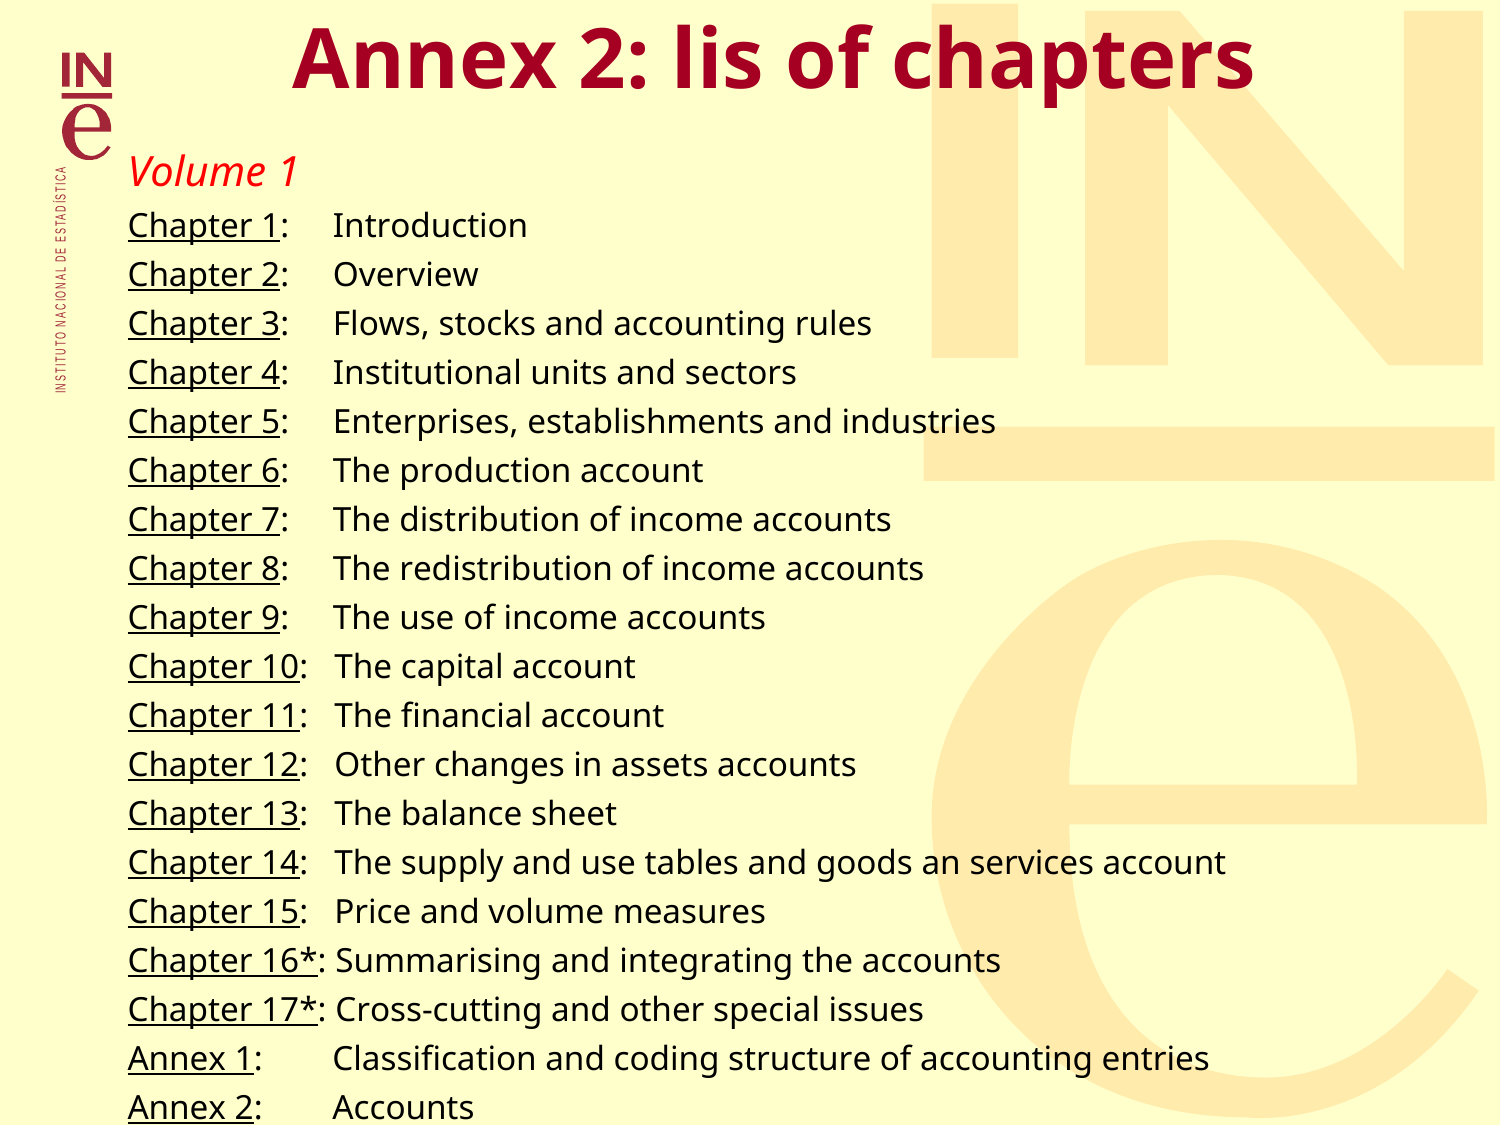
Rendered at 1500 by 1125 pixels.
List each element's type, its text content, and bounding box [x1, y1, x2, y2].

list Volume 1 Chapter 1: Introduction Chapter 2: Overview Chapter 3: Flows, stocks and accounting rules Chapter 4: Institutional units and sectors Chapter 5: Enterprises, establishments and industries Chapter 6: The production account Chapter 7: The distribution of income accounts Chapter 8: The redistribution of income accounts Chapter 9: The use of income accounts Chapter 10: The capital account Chapter 11: The financial account Chapter 12: Other changes in assets accounts Chapter 13: The balance sheet Chapter 14: The supply and use tables and goods an services account Chapter 15: Price and volume measures Chapter 16*: Summarising and integrating the accounts Chapter 17*: Cross-cutting and other special issues Annex 1: Classification and coding structure of accounting entries Annex 2: Accounts * Indicates a new chapter .../... [112, 137, 1438, 1125]
title Annex 2: lis of chapters [137, 0, 1413, 137]
